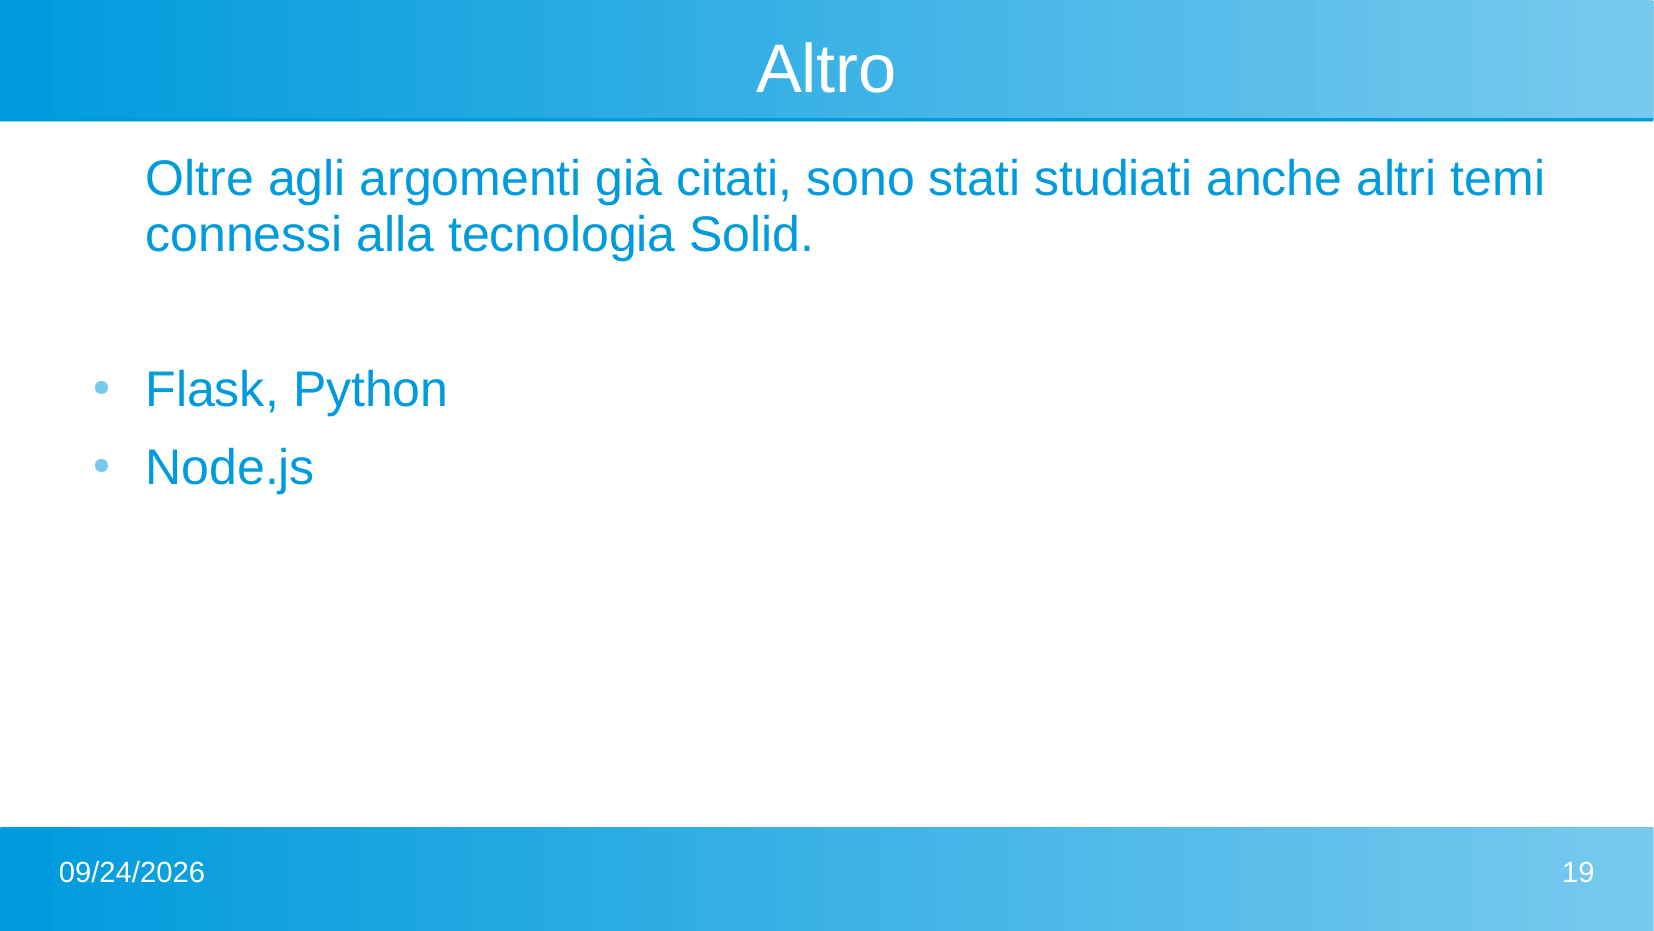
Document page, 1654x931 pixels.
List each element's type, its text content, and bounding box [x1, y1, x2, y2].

title Altro [59, 29, 1595, 108]
list Oltre agli argomenti già citati, sono stati studiati anche altri temi connessi alla tecnologia Solid. Flask, Python Node.js [75, 150, 1596, 768]
